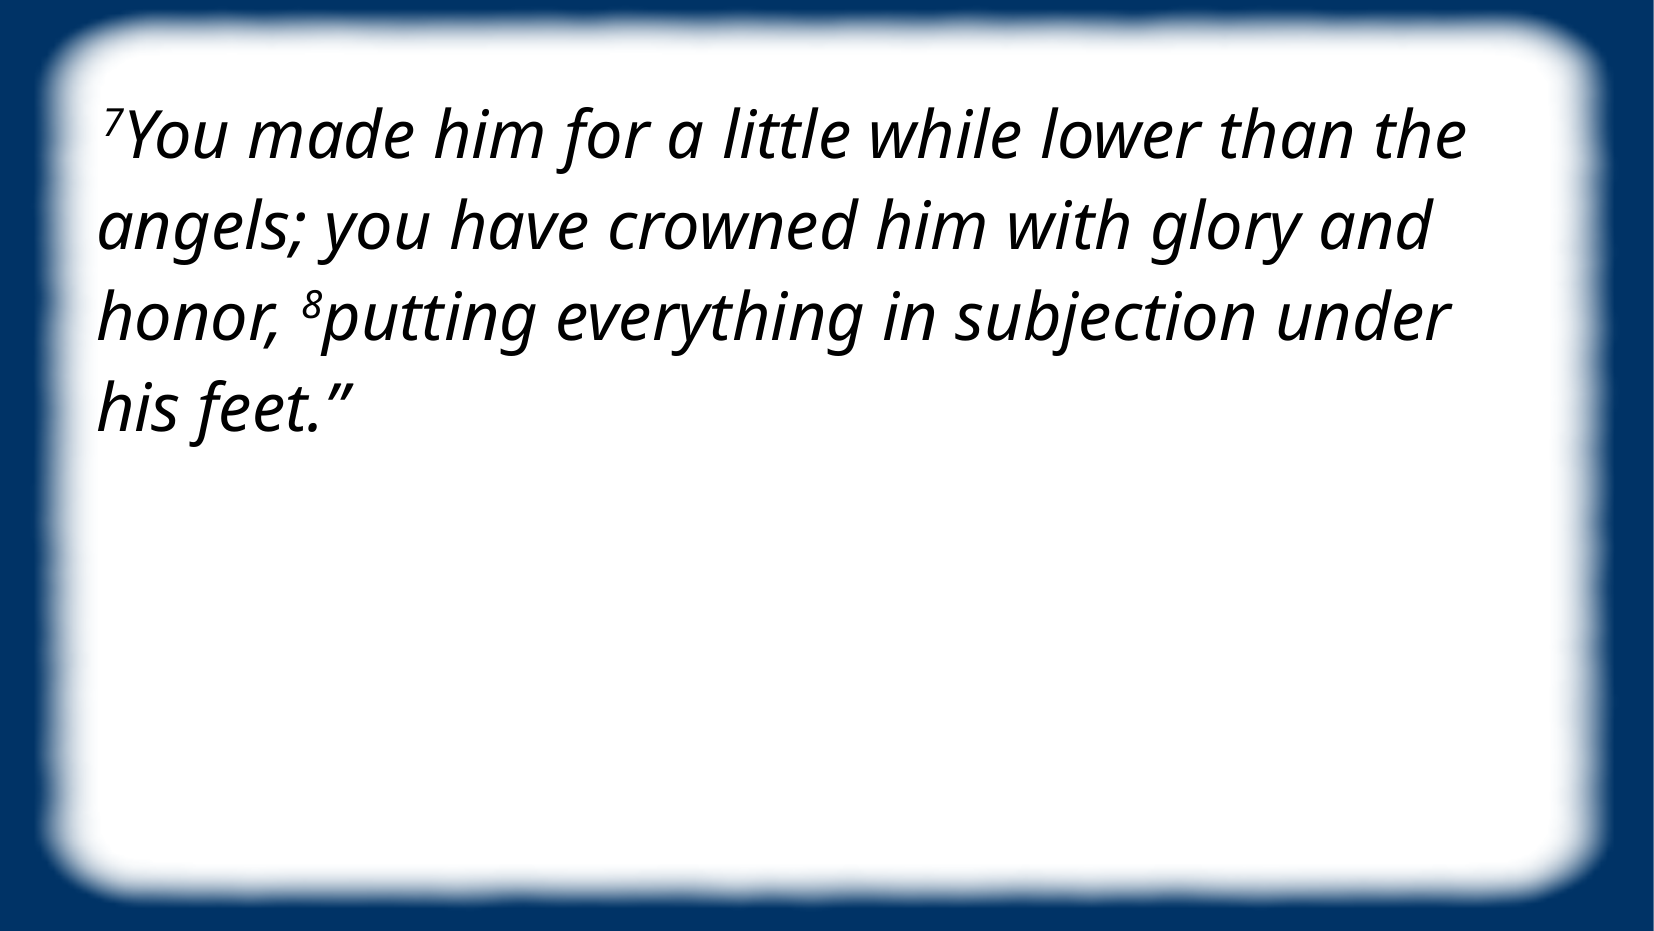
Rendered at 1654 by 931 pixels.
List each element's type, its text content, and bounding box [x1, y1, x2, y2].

picture [0, 0, 1654, 931]
text_box 7You made him for a little while lower than the angels; you have crowned him with glory and honor, 8putting everything in subjection under his feet.” [81, 80, 1522, 450]
